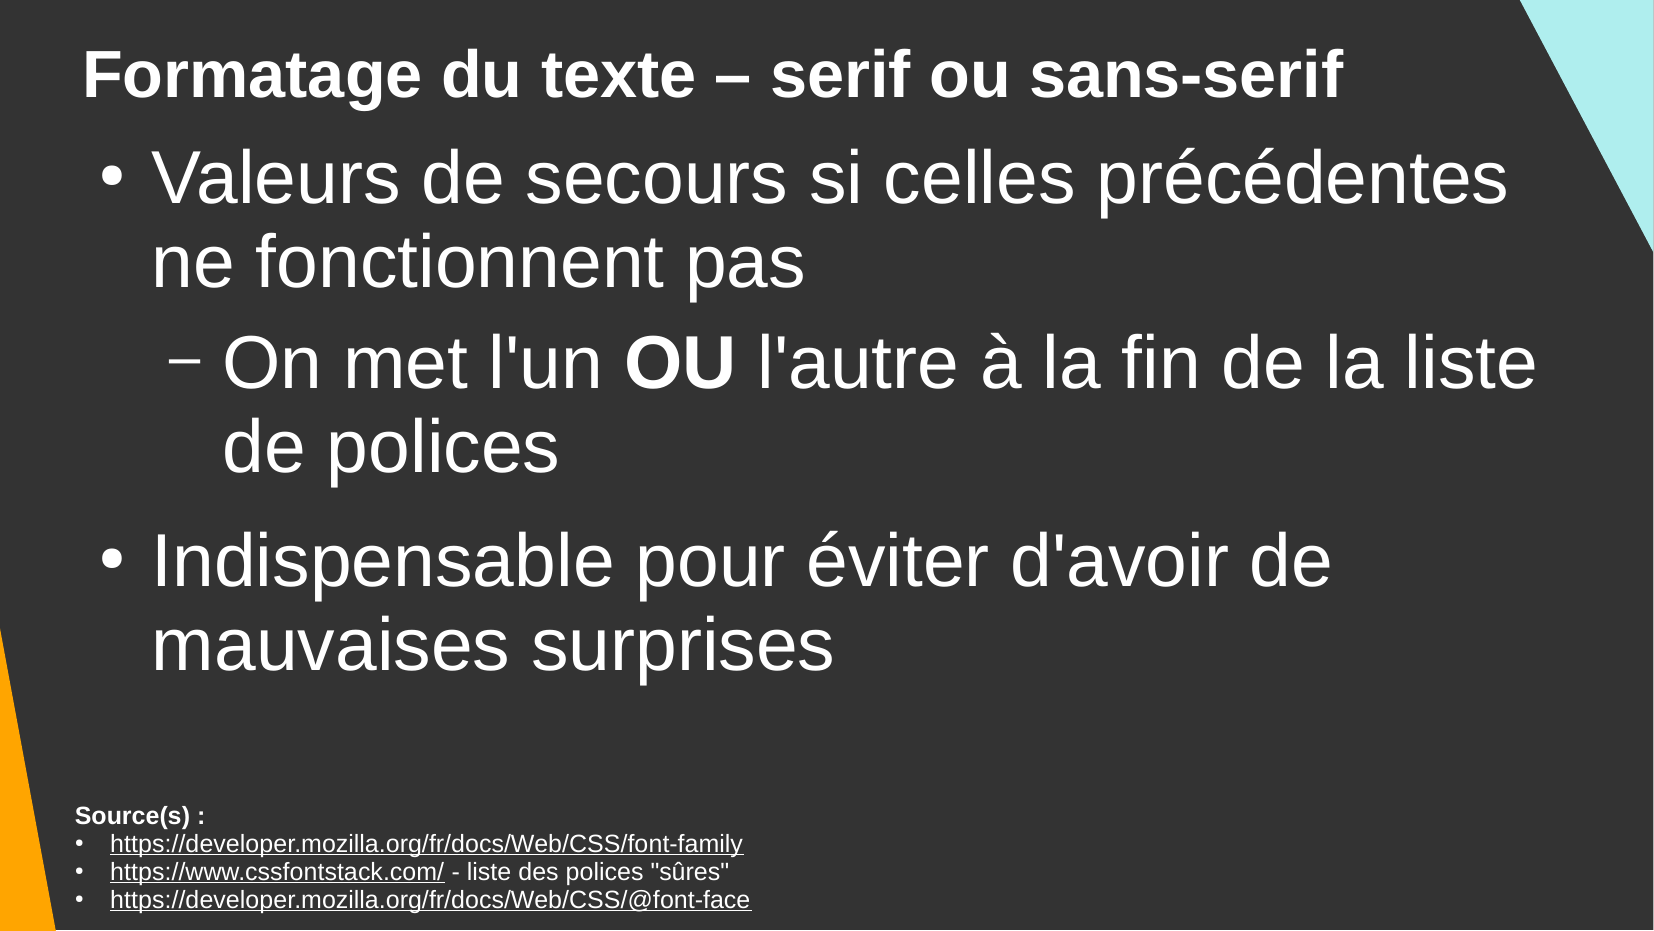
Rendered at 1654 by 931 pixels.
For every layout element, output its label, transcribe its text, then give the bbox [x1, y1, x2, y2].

text_box [1519, 0, 1654, 254]
title Formatage du texte – serif ou sans-serif [82, 37, 1571, 114]
list Valeurs de secours si celles précédentes ne fonctionnent pas On met l'un OU l'autre à la fin de la liste de polices Indispensable pour éviter d'avoir de mauvaises surprises [80, 135, 1605, 753]
text_box [0, 628, 56, 931]
text_box Source(s) : https://developer.mozilla.org/fr/docs/Web/CSS/font-family https://www.cssfontstack.com/ - liste des polices "sûres" https://developer.mozilla.org/fr/docs/Web/CSS/@font-face [60, 794, 1546, 931]
